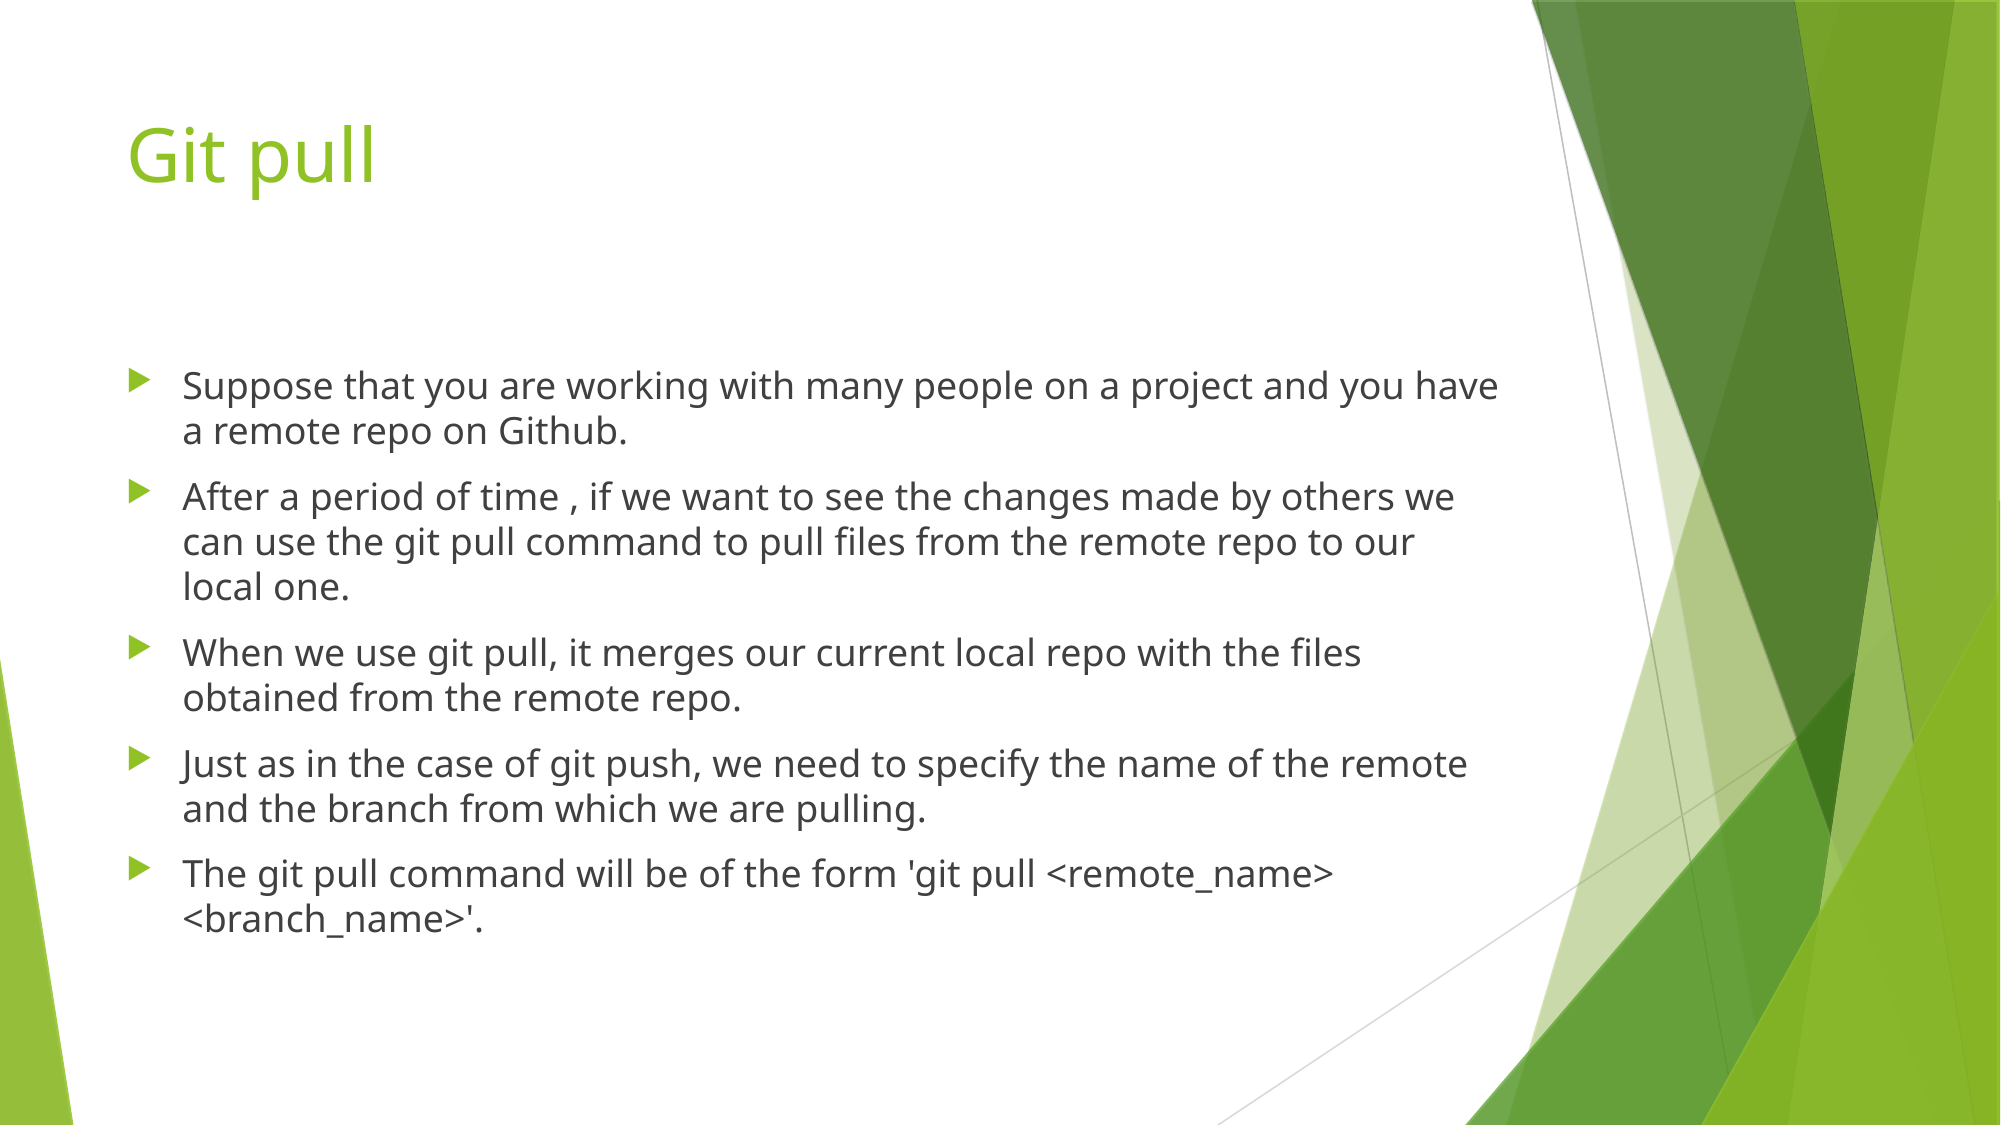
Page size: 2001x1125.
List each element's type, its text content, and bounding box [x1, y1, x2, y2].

title Git pull [111, 99, 1522, 317]
list Suppose that you are working with many people on a project and you have a remote repo on Github. After a period of time , if we want to see the changes made by others we can use the git pull command to pull files from the remote repo to our local one. When we use git pull, it merges our current local repo with the files obtained from the remote repo. Just as in the case of git push, we need to specify the name of the remote and the branch from which we are pulling. The git pull command will be of the form 'git pull <remote_name> <branch_name>'. [111, 354, 1522, 992]
